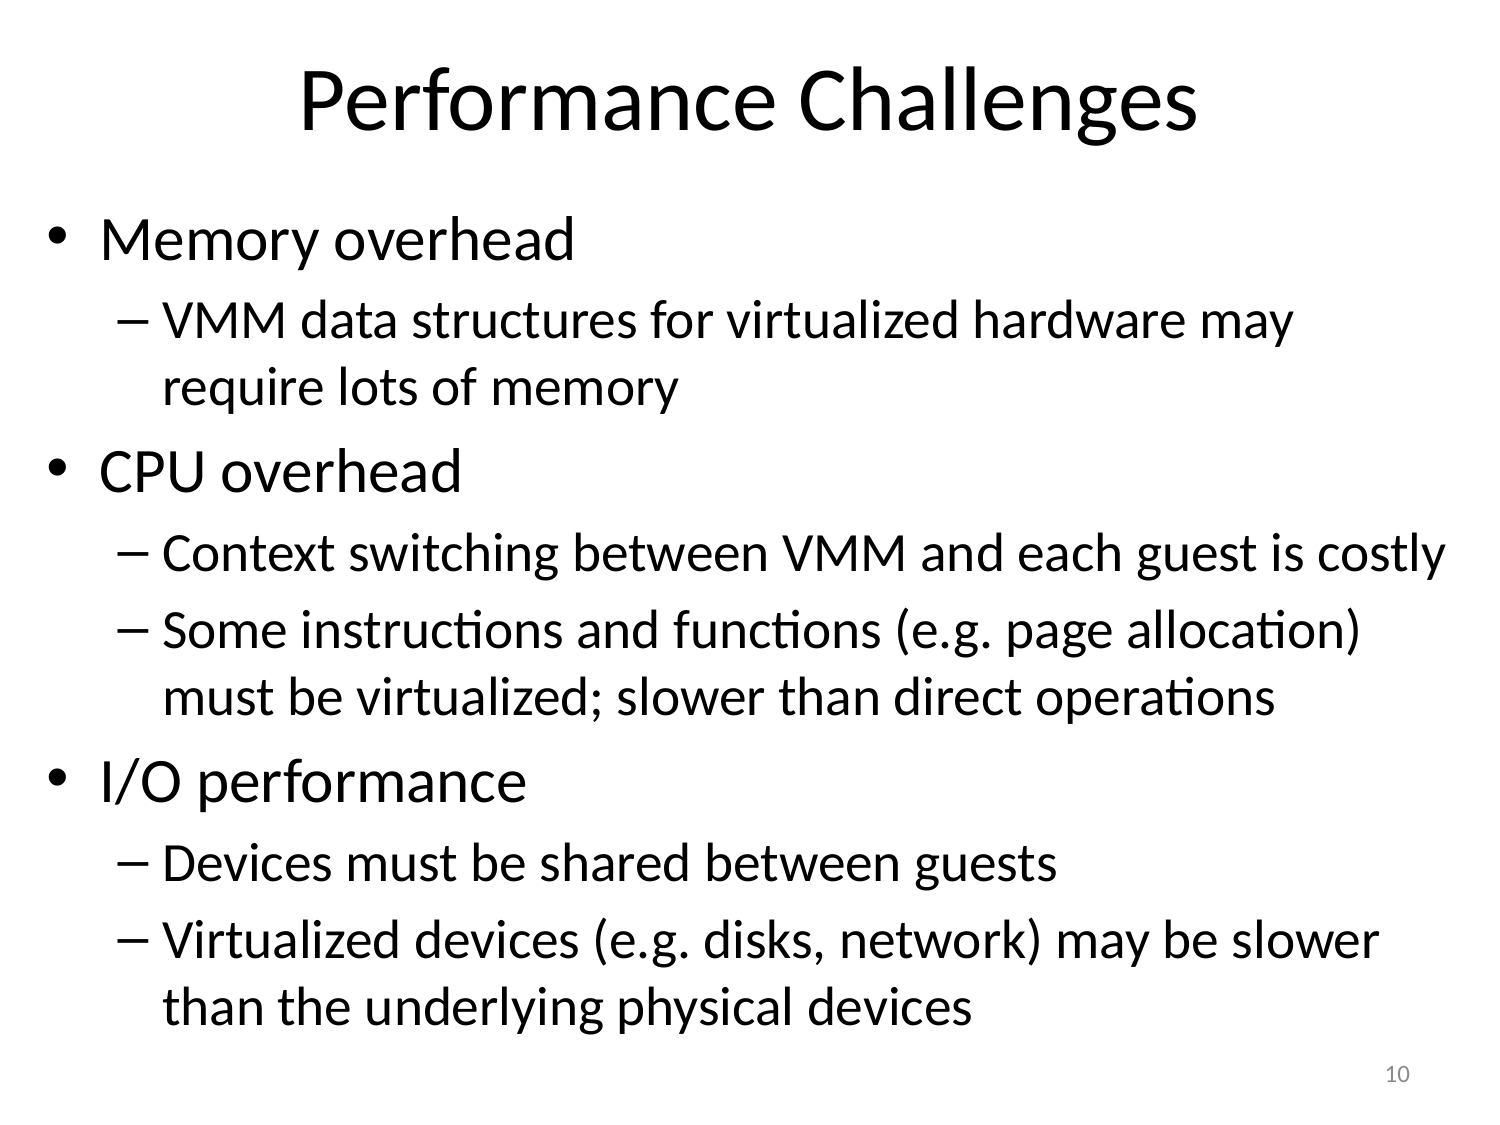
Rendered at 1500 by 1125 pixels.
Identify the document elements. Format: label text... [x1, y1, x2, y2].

list Memory overhead VMM data structures for virtualized hardware may require lots of memory CPU overhead Context switching between VMM and each guest is costly Some instructions and functions (e.g. page allocation) must be virtualized; slower than direct operations I/O performance Devices must be shared between guests Virtualized devices (e.g. disks, network) may be slower than the underlying physical devices [31, 189, 1465, 1102]
title Performance Challenges [75, 0, 1425, 188]
slide_number <number> [1074, 1042, 1425, 1103]
